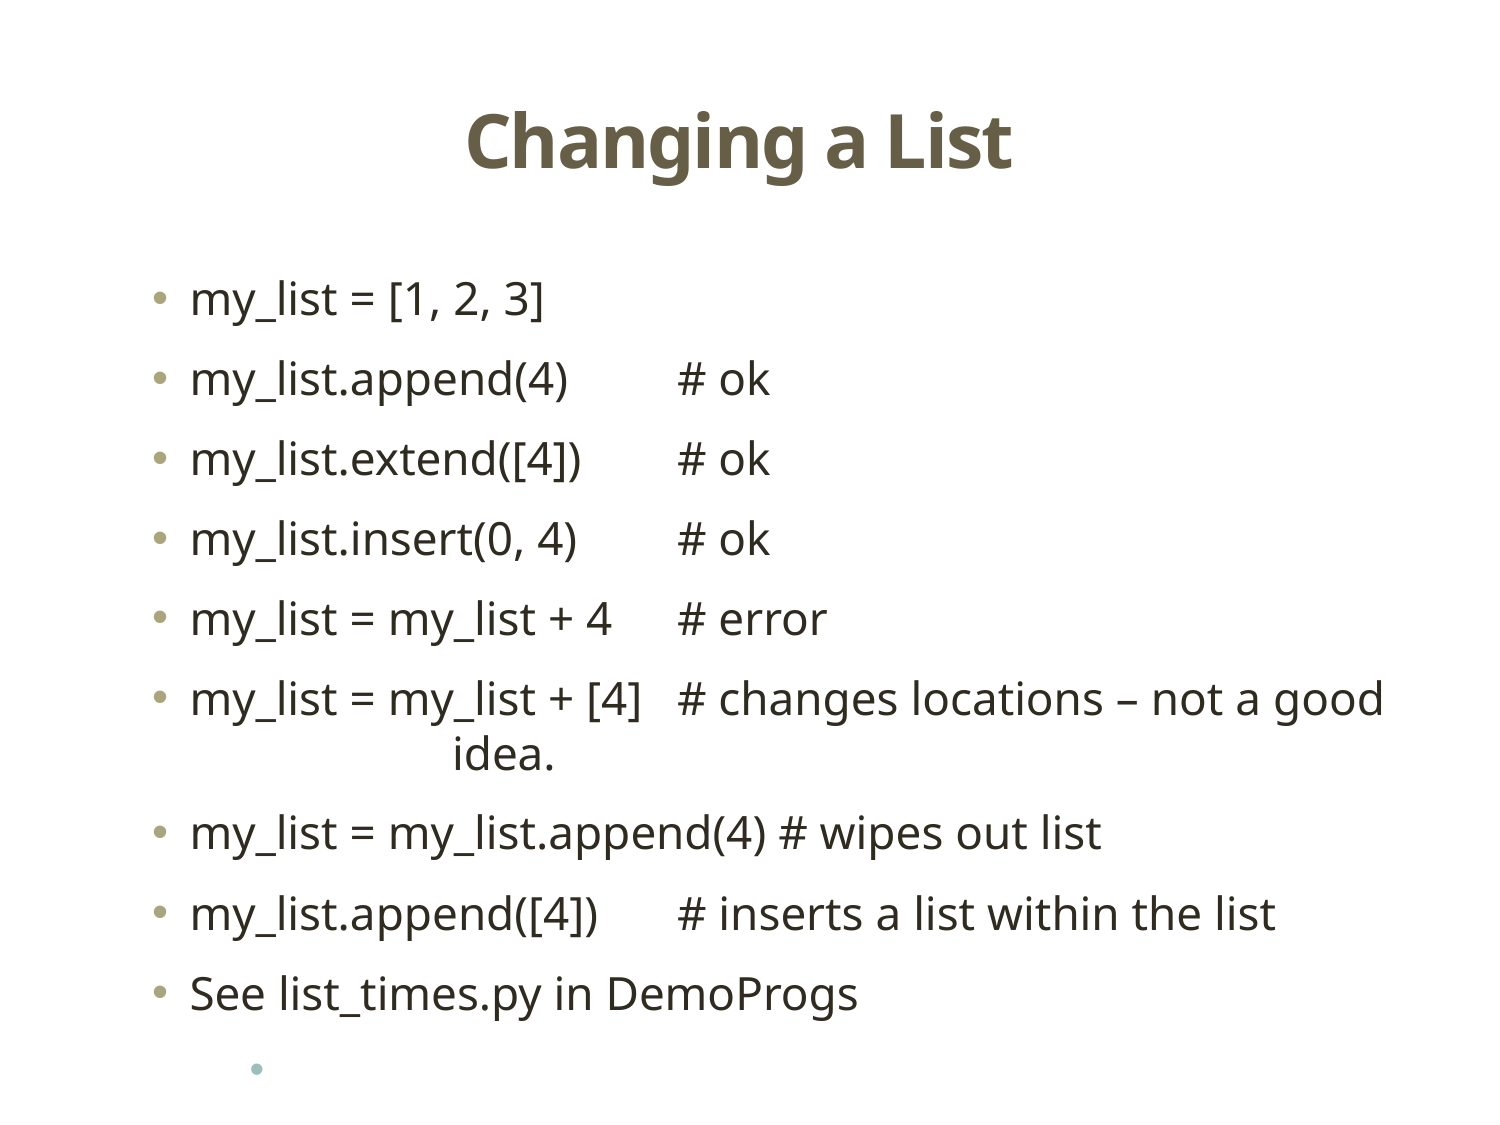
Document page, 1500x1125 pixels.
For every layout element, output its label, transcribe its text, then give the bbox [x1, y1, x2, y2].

title Changing a List [18, 45, 1460, 233]
list my_list = [1, 2, 3] my_list.append(4) # ok my_list.extend([4]) # ok my_list.insert(0, 4) # ok my_list = my_list + 4 # error my_list = my_list + [4] # changes locations – not a good idea. my_list = my_list.append(4) # wipes out list my_list.append([4]) # inserts a list within the list See list_times.py in DemoProgs [99, 262, 1454, 1098]
